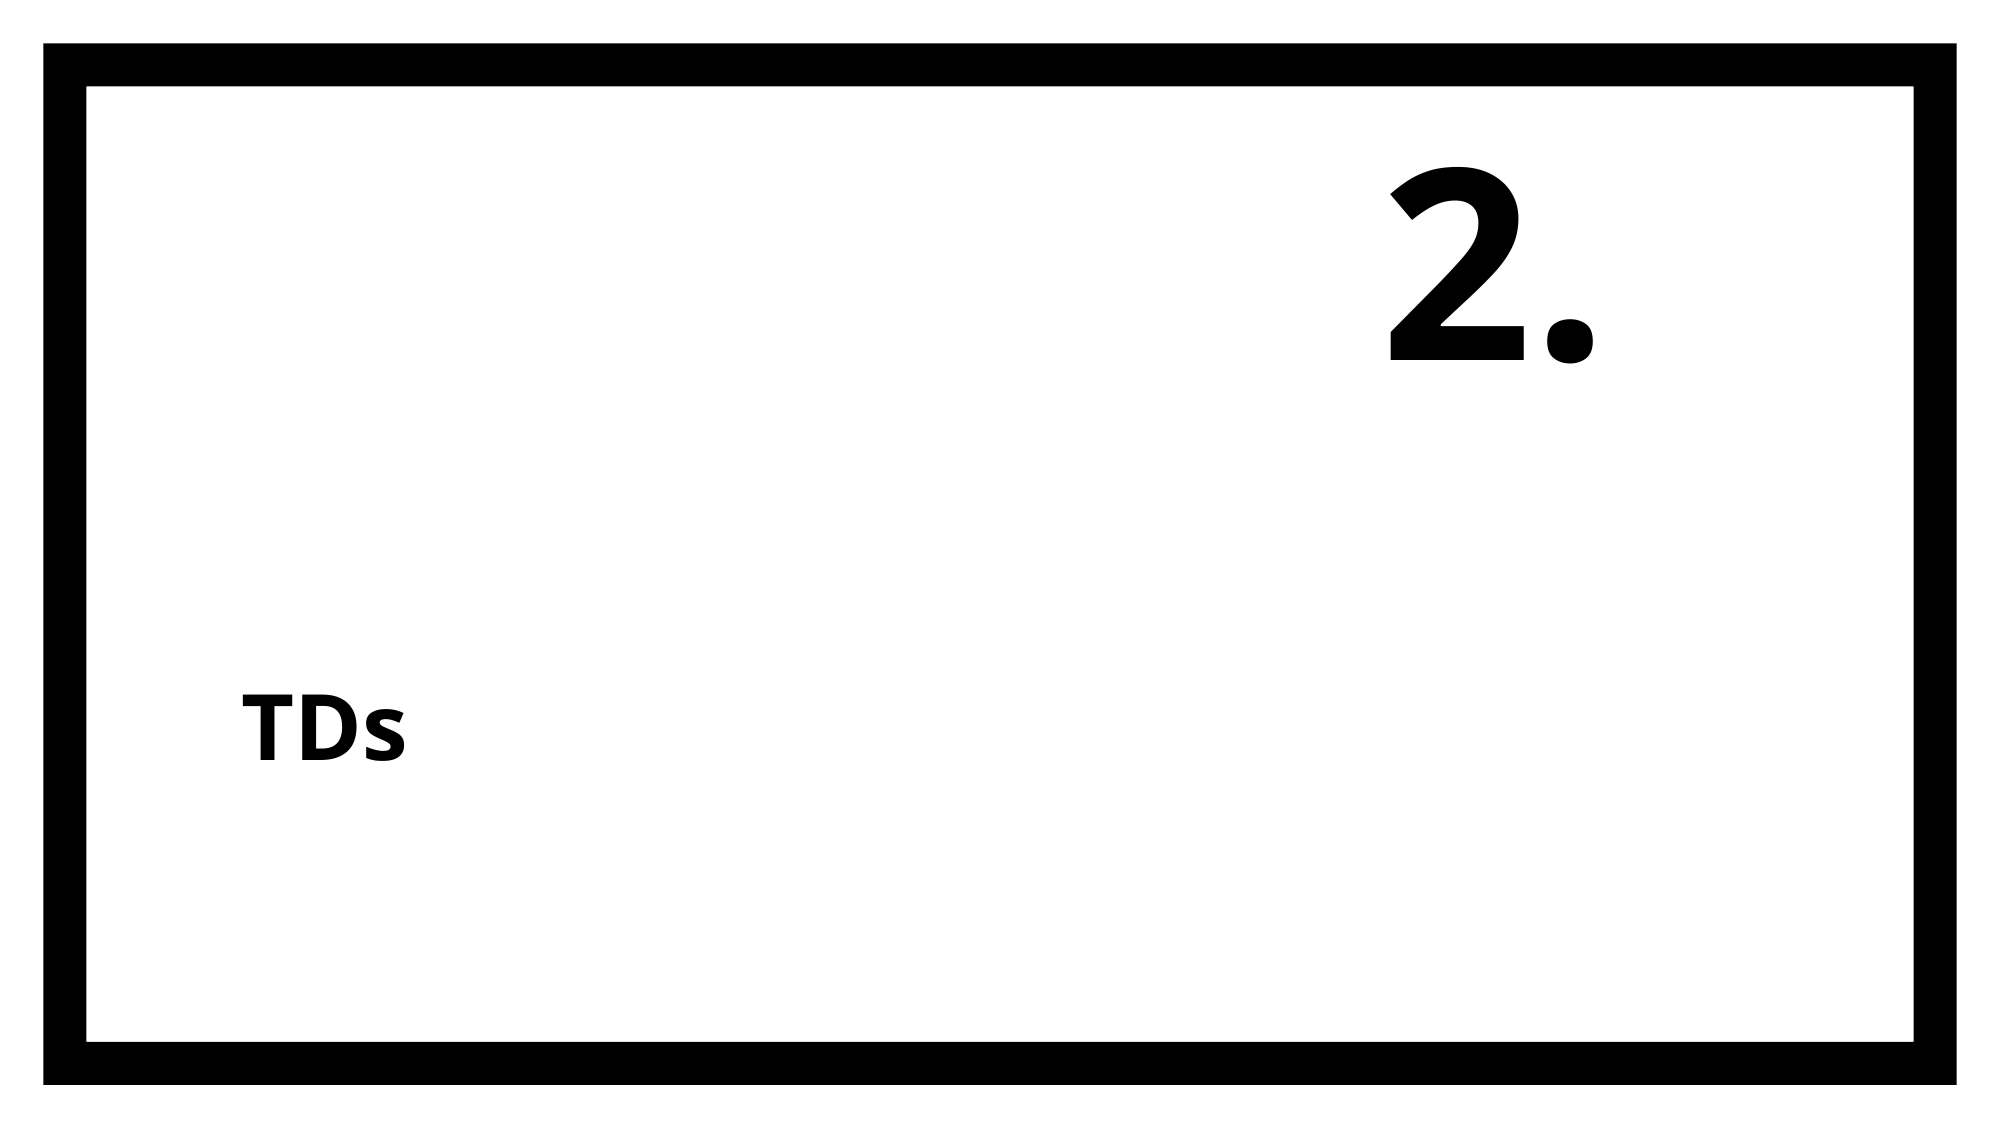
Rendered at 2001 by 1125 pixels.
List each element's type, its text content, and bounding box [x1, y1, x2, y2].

text_box TDs [221, 546, 1305, 801]
text_box 2. [1360, 73, 1849, 497]
